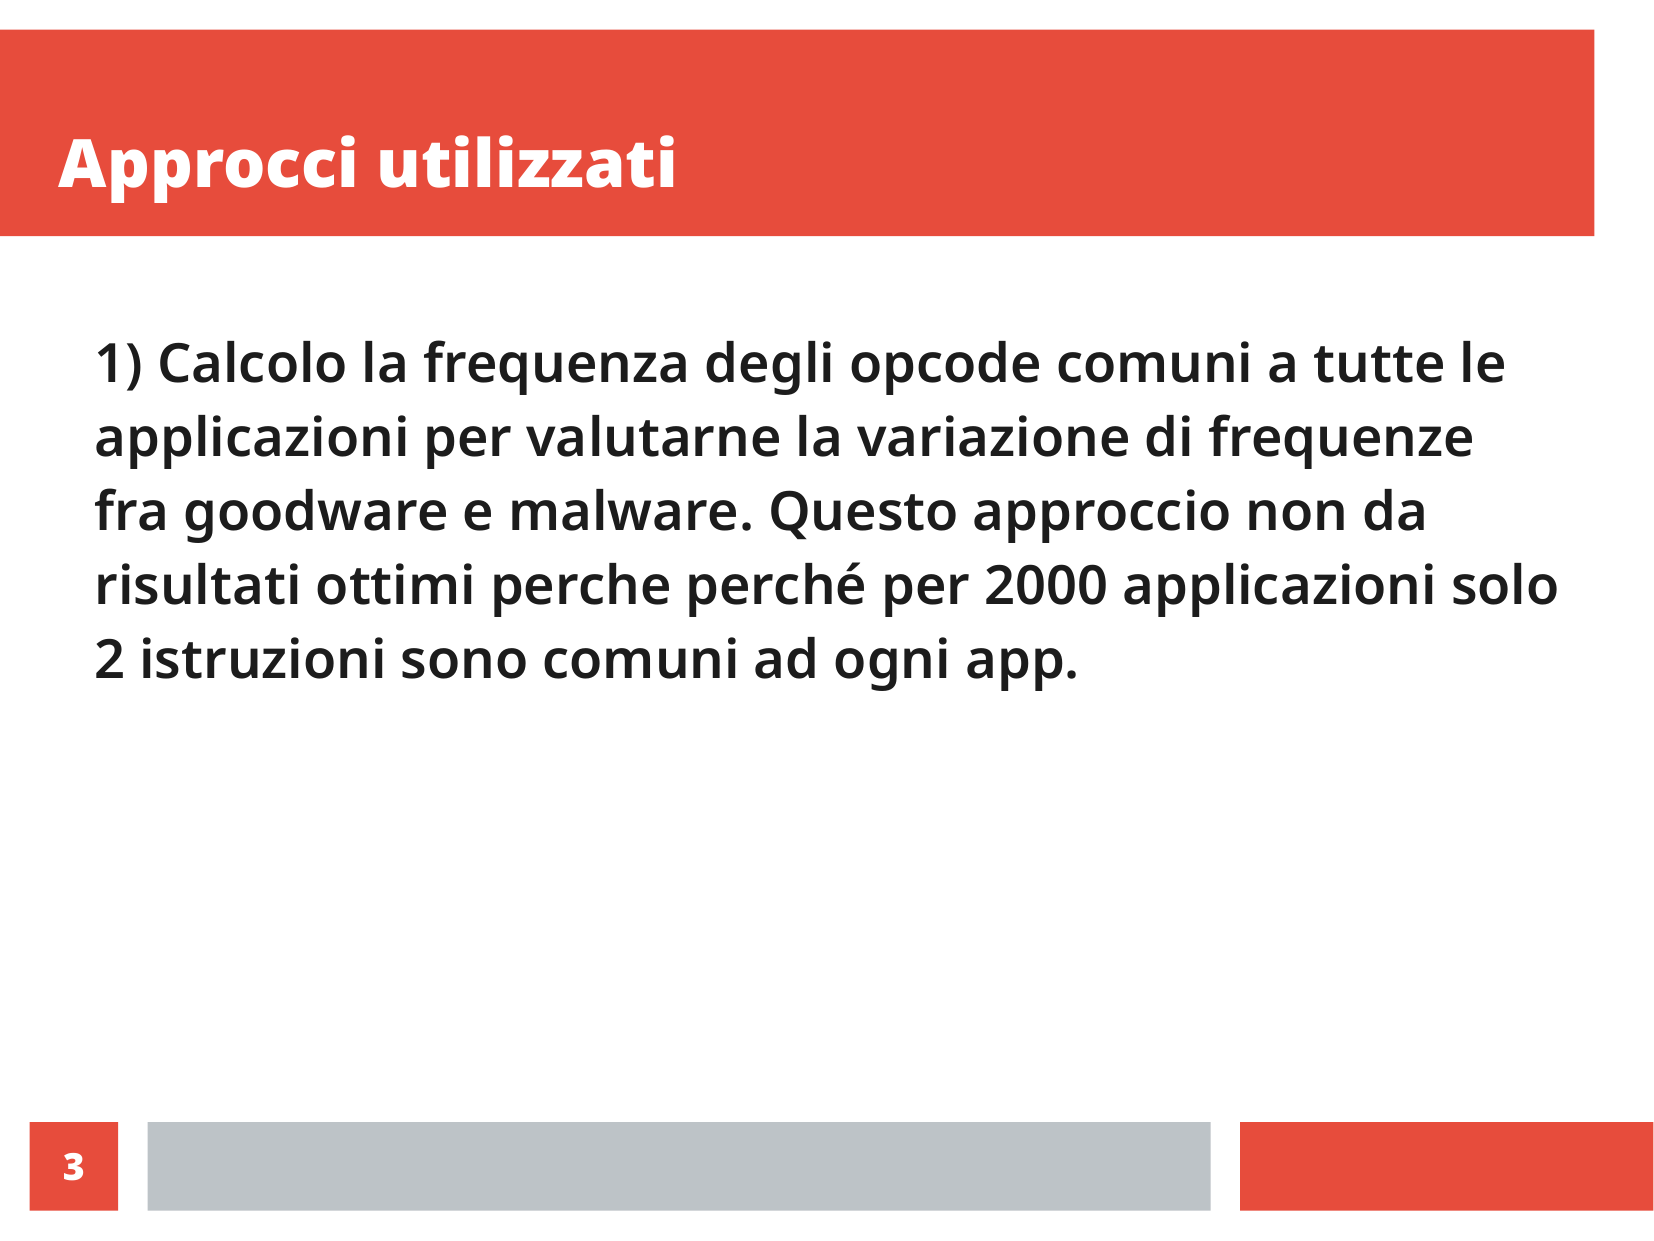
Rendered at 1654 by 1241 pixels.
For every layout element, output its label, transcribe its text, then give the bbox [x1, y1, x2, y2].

title Approcci utilizzati [59, 59, 1595, 207]
list 1) Calcolo la frequenza degli opcode comuni a tutte le applicazioni per valutarne la variazione di frequenze fra goodware e malware. Questo approccio non da risultati ottimi perche perché per 2000 applicazioni solo 2 istruzioni sono comuni ad ogni app. [59, 324, 1565, 1093]
